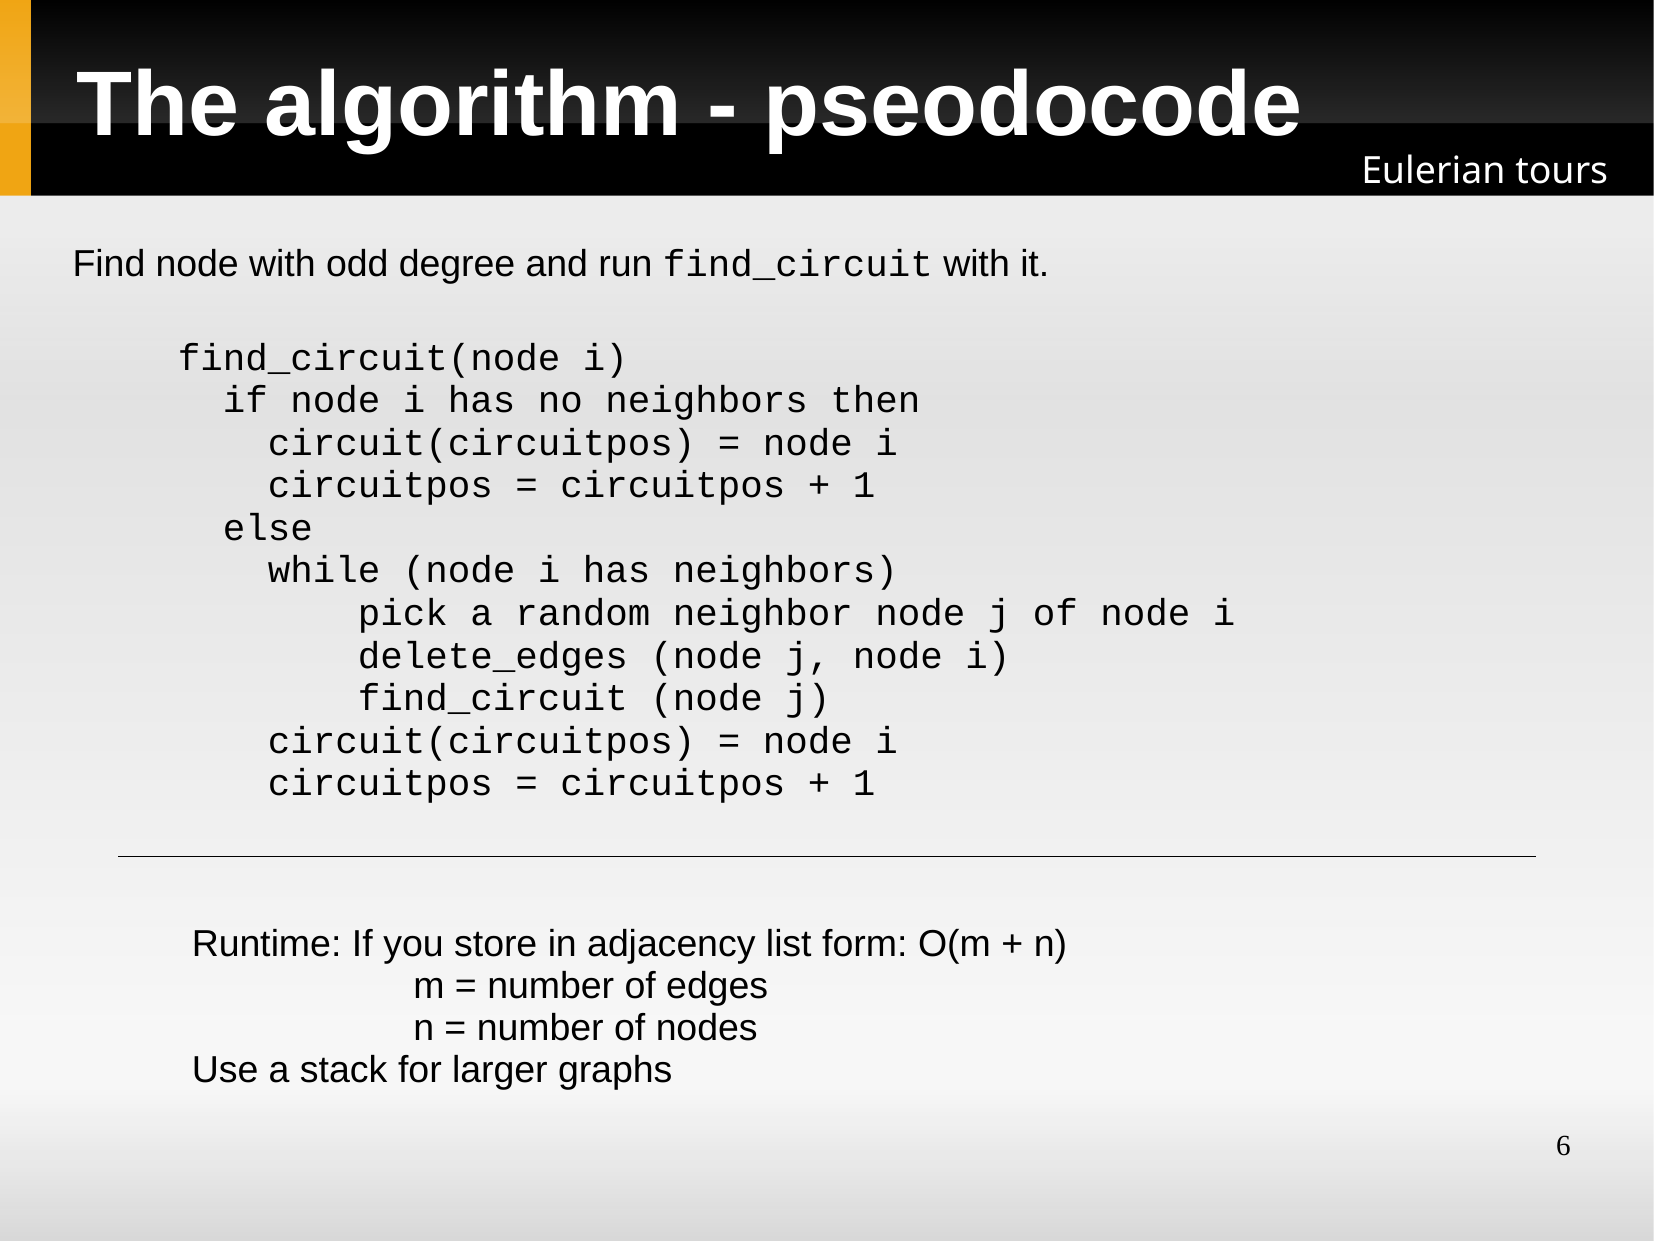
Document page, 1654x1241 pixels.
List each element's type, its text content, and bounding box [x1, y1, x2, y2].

text_box find_circuit(node i) if node i has no neighbors then circuit(circuitpos) = node i circuitpos = circuitpos + 1 else while (node i has neighbors) pick a random neighbor node j of node i delete_edges (node j, node i) find_circuit (node j) circuit(circuitpos) = node i circuitpos = circuitpos + 1 [118, 331, 1329, 856]
text_box Runtime: If you store in adjacency list form: O(m + n) m = number of edges n = number of nodes Use a stack for larger graphs [177, 915, 1447, 1099]
title The algorithm - pseodocode [76, 0, 1565, 208]
picture [0, 0, 1654, 1241]
text_box Find node with odd degree and run find_circuit with it. [57, 235, 1063, 296]
